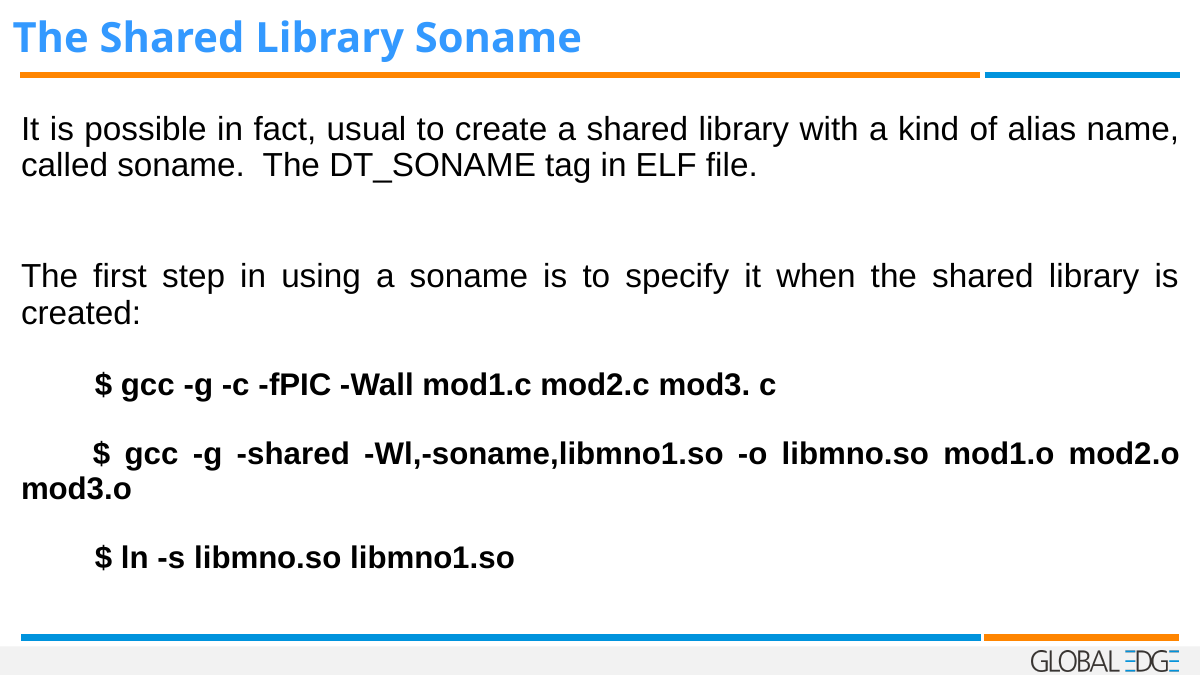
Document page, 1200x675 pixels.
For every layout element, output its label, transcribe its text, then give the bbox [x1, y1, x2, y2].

subtitle It is possible in fact, usual to create a shared library with a kind of alias name, called soname. The DT_SONAME tag in ELF file. The first step in using a soname is to specify it when the shared library is created: $ gcc -g -c -fPIC -Wall mod1.c mod2.c mod3. c $ gcc -g -shared -Wl,-soname,libmno1.so -o libmno.so mod1.o mod2.o mod3.o $ ln -s libmno.so libmno1.so [21, 59, 1182, 626]
title The Shared Library Soname [12, 9, 1088, 63]
picture [1031, 650, 1179, 672]
